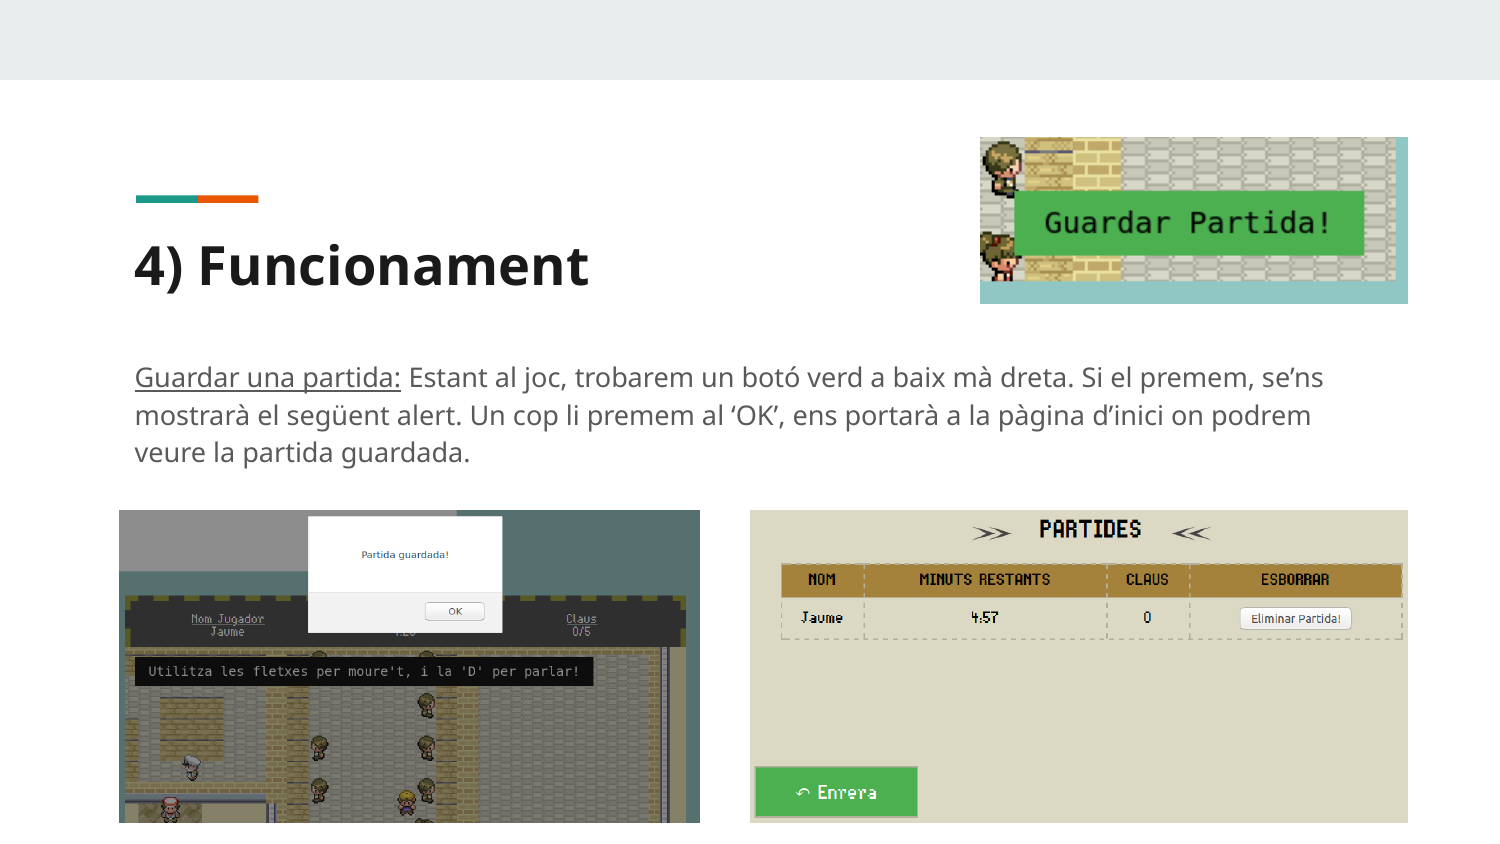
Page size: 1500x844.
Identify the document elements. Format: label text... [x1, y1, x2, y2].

title 4) Funcionament [119, 216, 980, 305]
picture [750, 510, 1408, 823]
list Guardar una partida: Estant al joc, trobarem un botó verd a baix mà dreta. Si el premem, se’ns mostrarà el següent alert. Un cop li premem al ‘OK’, ens portarà a la pàgina d’inici on podrem veure la partida guardada. [119, 341, 1381, 475]
picture [119, 510, 700, 823]
picture [980, 137, 1408, 305]
